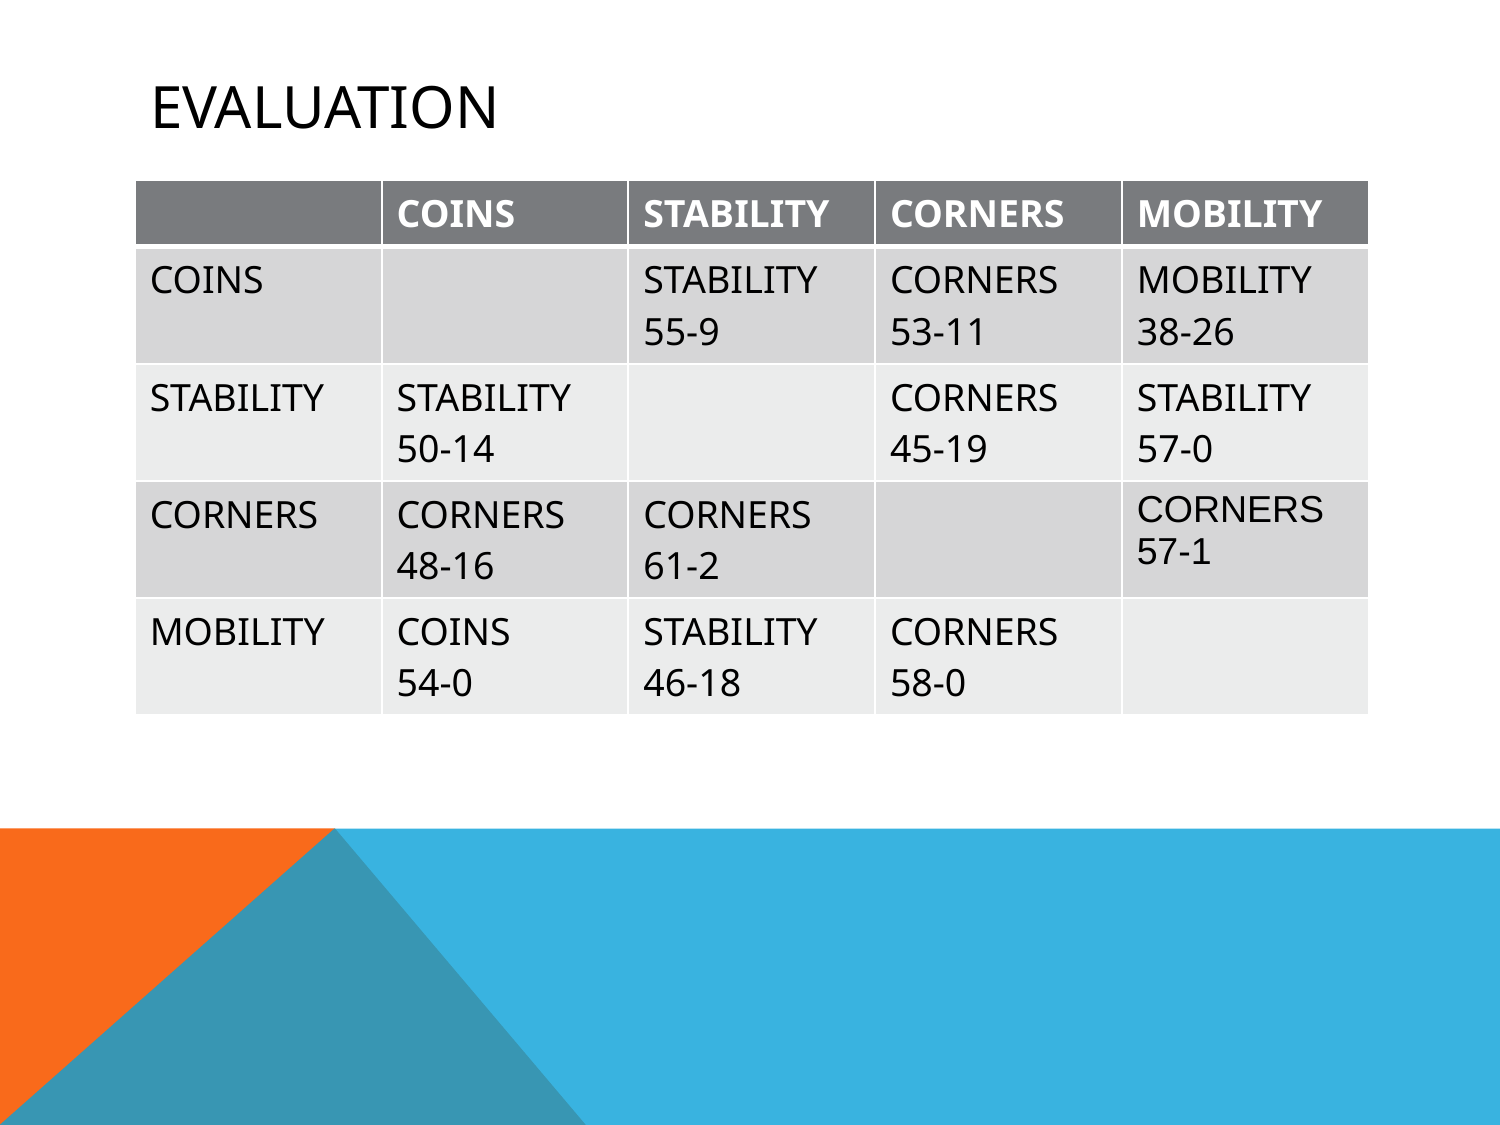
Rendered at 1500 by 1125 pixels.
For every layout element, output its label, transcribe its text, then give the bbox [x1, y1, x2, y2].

table_cell CORNERS 61-2 [629, 482, 874, 597]
table_cell [383, 249, 627, 363]
table_cell COINS 54-0 [383, 599, 627, 714]
table_cell [1123, 599, 1368, 714]
table_header MOBILITY [1123, 181, 1368, 244]
table_cell MOBILITY 38-26 [1123, 249, 1368, 363]
table_cell CORNERS 53-11 [876, 249, 1121, 363]
table_cell CORNERS 45-19 [876, 365, 1121, 480]
table_cell STABILITY 57-0 [1123, 365, 1368, 480]
table_cell CORNERS [136, 482, 381, 597]
table_cell MOBILITY [136, 599, 381, 714]
table_cell STABILITY 46-18 [629, 599, 874, 714]
table_cell [876, 482, 1121, 597]
title Evaluation [135, 60, 1369, 150]
table_cell [629, 365, 874, 480]
table_cell CORNERS 48-16 [383, 482, 627, 597]
table_cell STABILITY [136, 365, 381, 480]
table_header [136, 181, 381, 244]
table_header CORNERS [876, 181, 1121, 244]
table_cell CORNERS 58-0 [876, 599, 1121, 714]
table_header COINS [383, 181, 627, 244]
table_cell STABILITY 55-9 [629, 249, 874, 363]
table_cell CORNERS 57-1 [1123, 482, 1368, 597]
table_cell STABILITY 50-14 [383, 365, 627, 480]
table_cell COINS [136, 249, 381, 363]
table_header STABILITY [629, 181, 874, 244]
